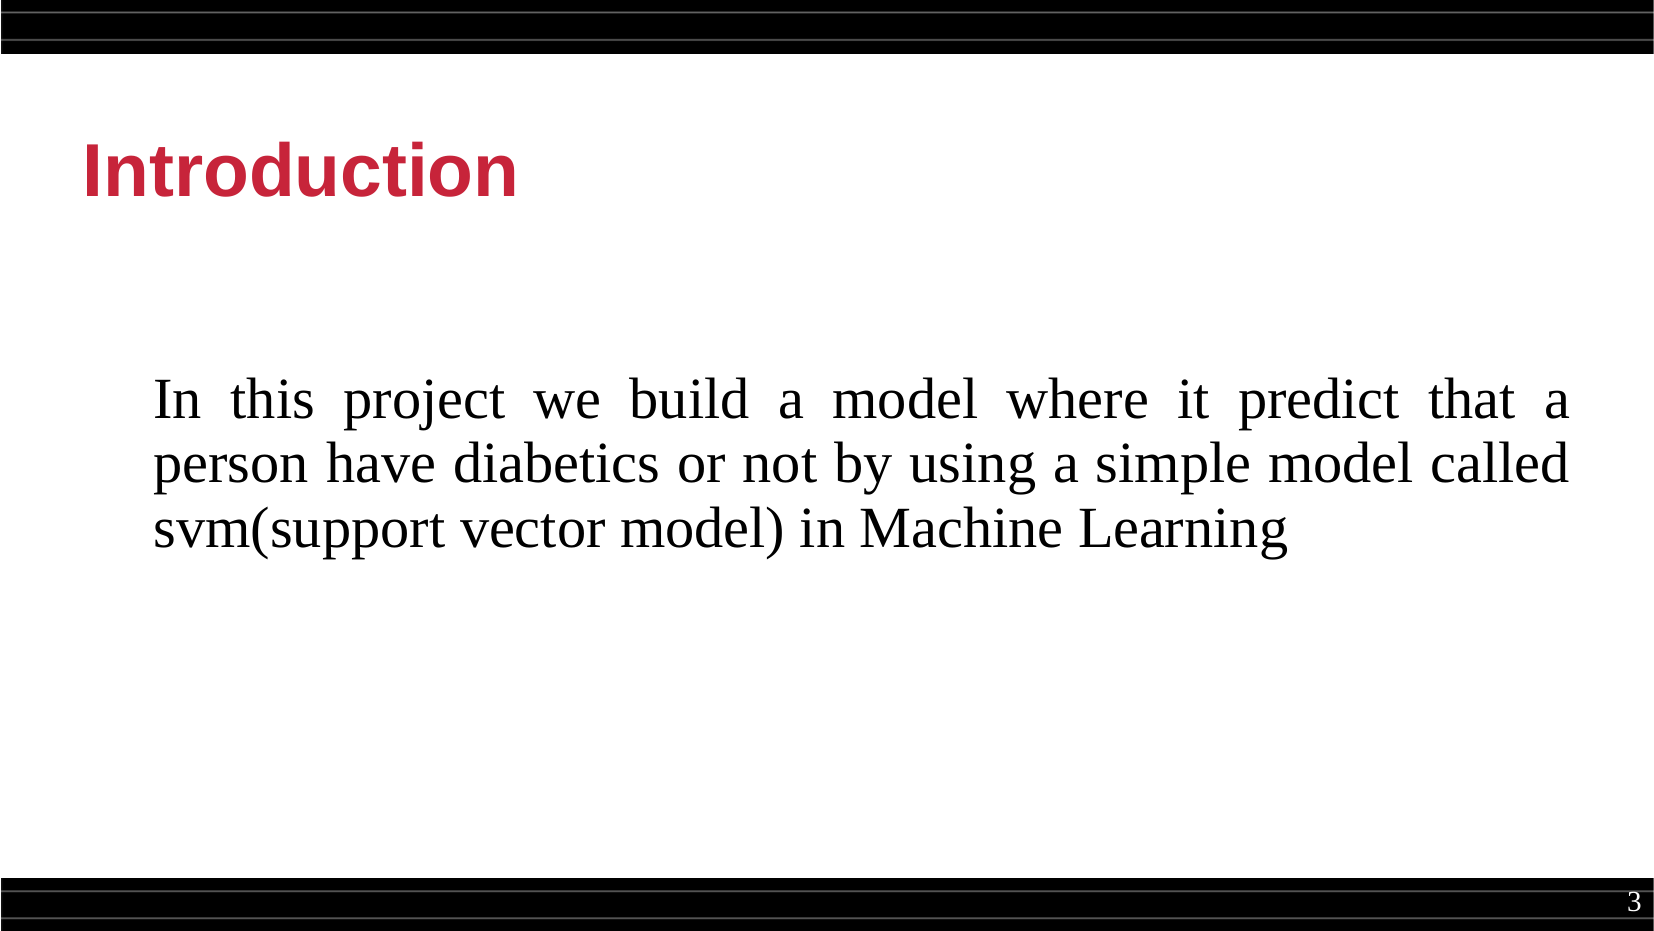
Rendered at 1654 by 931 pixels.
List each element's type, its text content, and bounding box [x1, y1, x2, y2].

title Introduction [82, 92, 1571, 249]
list In this project we build a model where it predict that a person have diabetics or not by using a simple model called svm(support vector model) in Machine Learning [82, 271, 1571, 758]
picture [1, 878, 1654, 931]
picture [1, 0, 1654, 54]
